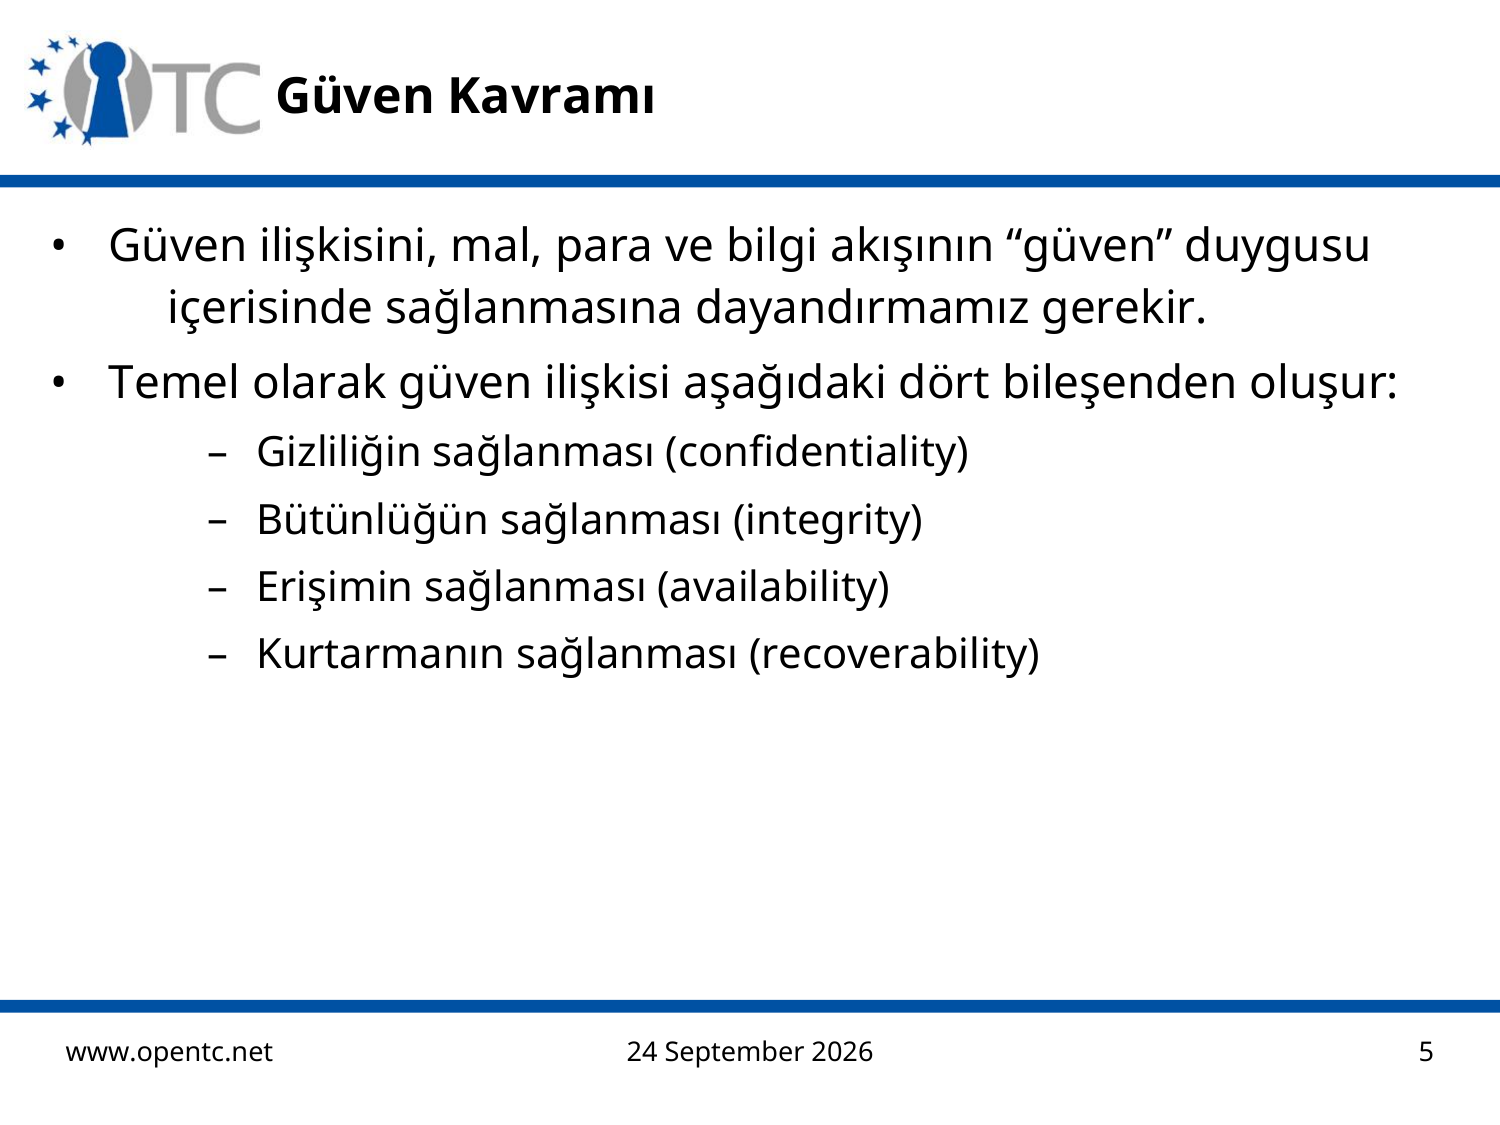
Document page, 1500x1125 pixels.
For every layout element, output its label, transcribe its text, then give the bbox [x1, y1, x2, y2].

title Güven Kavramı [275, 7, 1450, 181]
list Güven ilişkisini, mal, para ve bilgi akışının “güven” duygusu içerisinde sağlanmasına dayandırmamız gerekir. Temel olarak güven ilişkisi aşağıdaki dört bileşenden oluşur: Gizliliğin sağlanması (confidentiality) Bütünlüğün sağlanması (integrity) Erişimin sağlanması (availability) Kurtarmanın sağlanması (recoverability) [50, 212, 1450, 888]
picture [24, 30, 263, 150]
